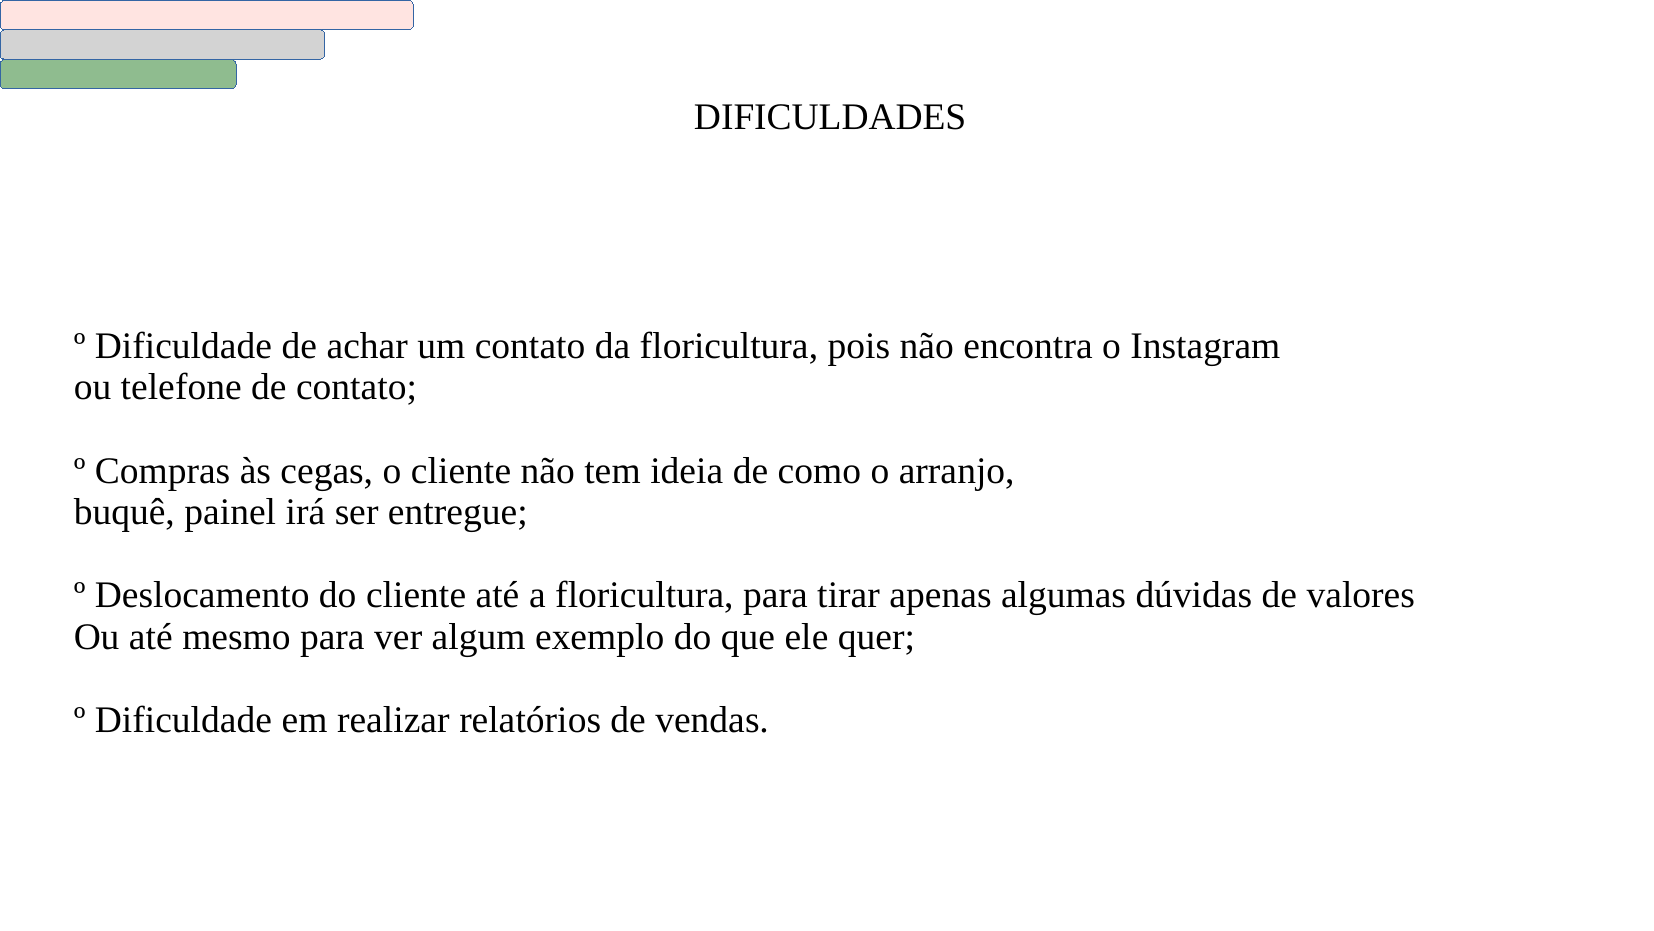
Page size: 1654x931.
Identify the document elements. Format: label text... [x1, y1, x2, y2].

text_box [0, 0, 414, 89]
text_box º Dificuldade de achar um contato da floricultura, pois não encontra o Instagram ou telefone de contato; º Compras às cegas, o cliente não tem ideia de como o arranjo, buquê, painel irá ser entregue; º Deslocamento do cliente até a floricultura, para tirar apenas algumas dúvidas de valores Ou até mesmo para ver algum exemplo do que ele quer; º Dificuldade em realizar relatórios de vendas. [59, 317, 1433, 790]
text_box DIFICULDADES [679, 88, 982, 145]
